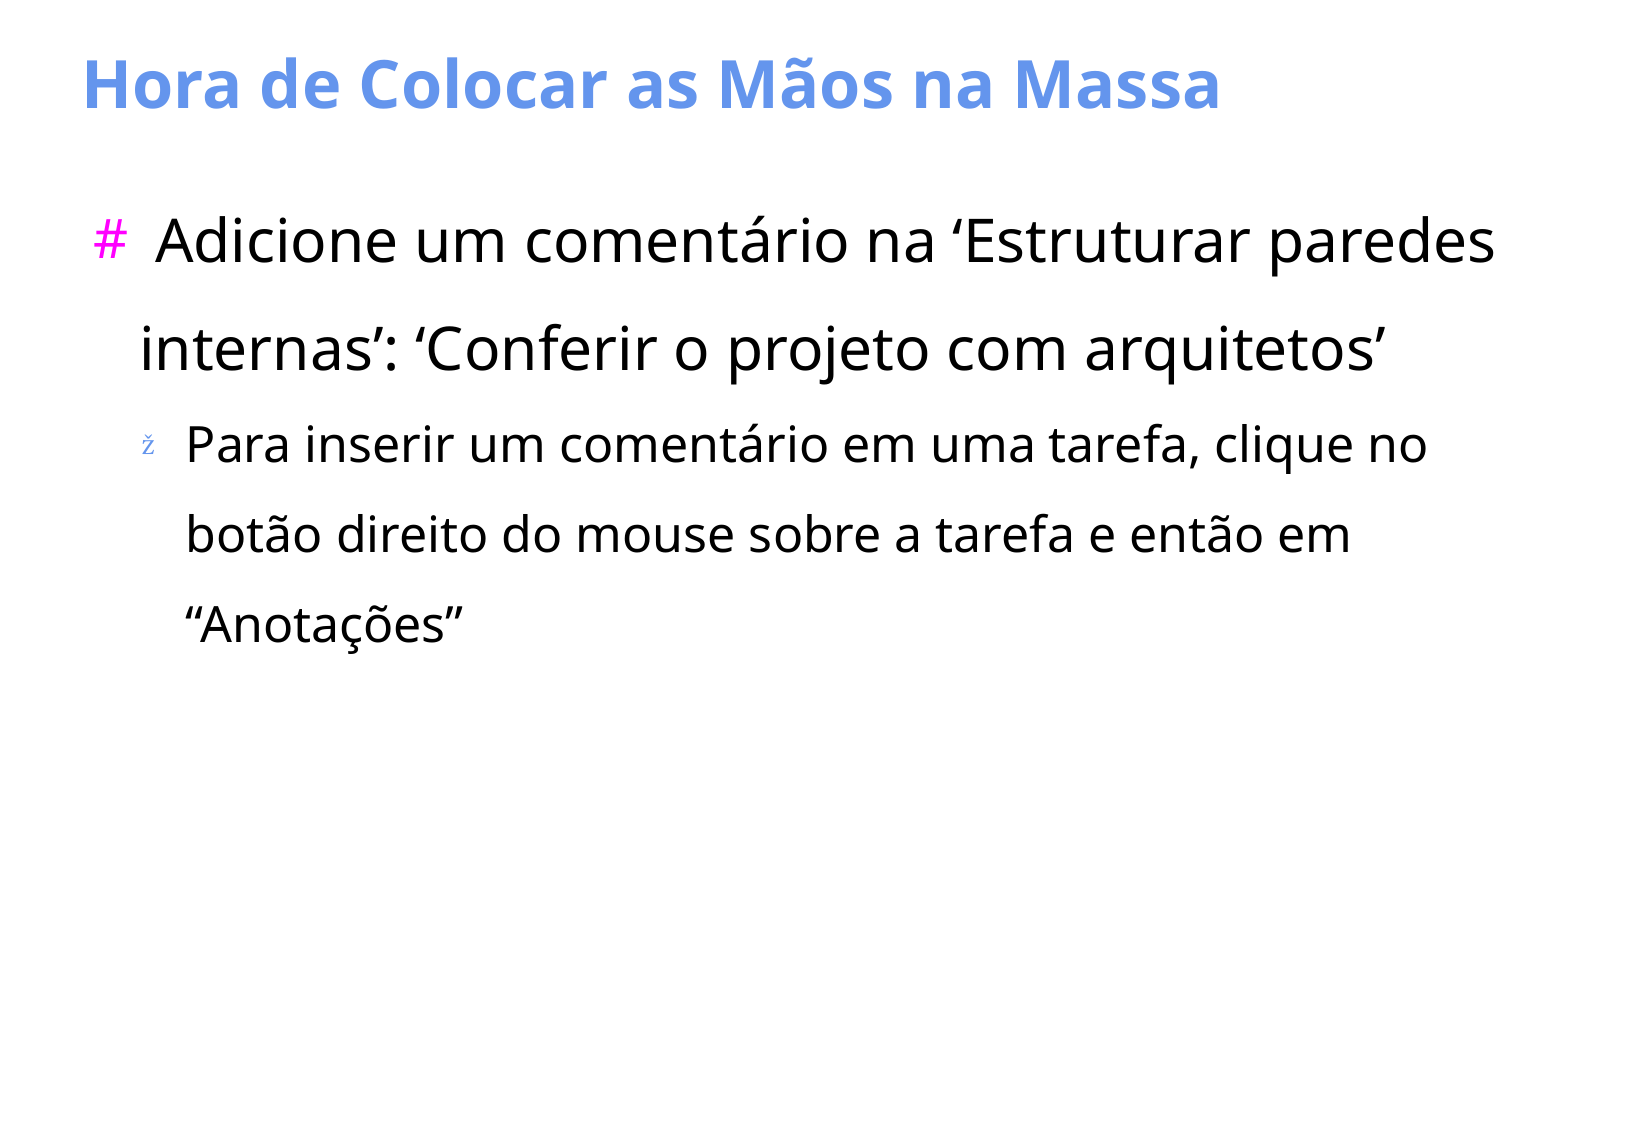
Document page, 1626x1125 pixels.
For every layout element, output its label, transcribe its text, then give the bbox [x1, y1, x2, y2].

list Adicione um comentário na ‘Estruturar paredes internas’: ‘Conferir o projeto com arquitetos’ Para inserir um comentário em uma tarefa, clique no botão direito do mouse sobre a tarefa e então em “Anotações” [81, 165, 1544, 1016]
title Hora de Colocar as Mãos na Massa [81, 41, 1544, 122]
